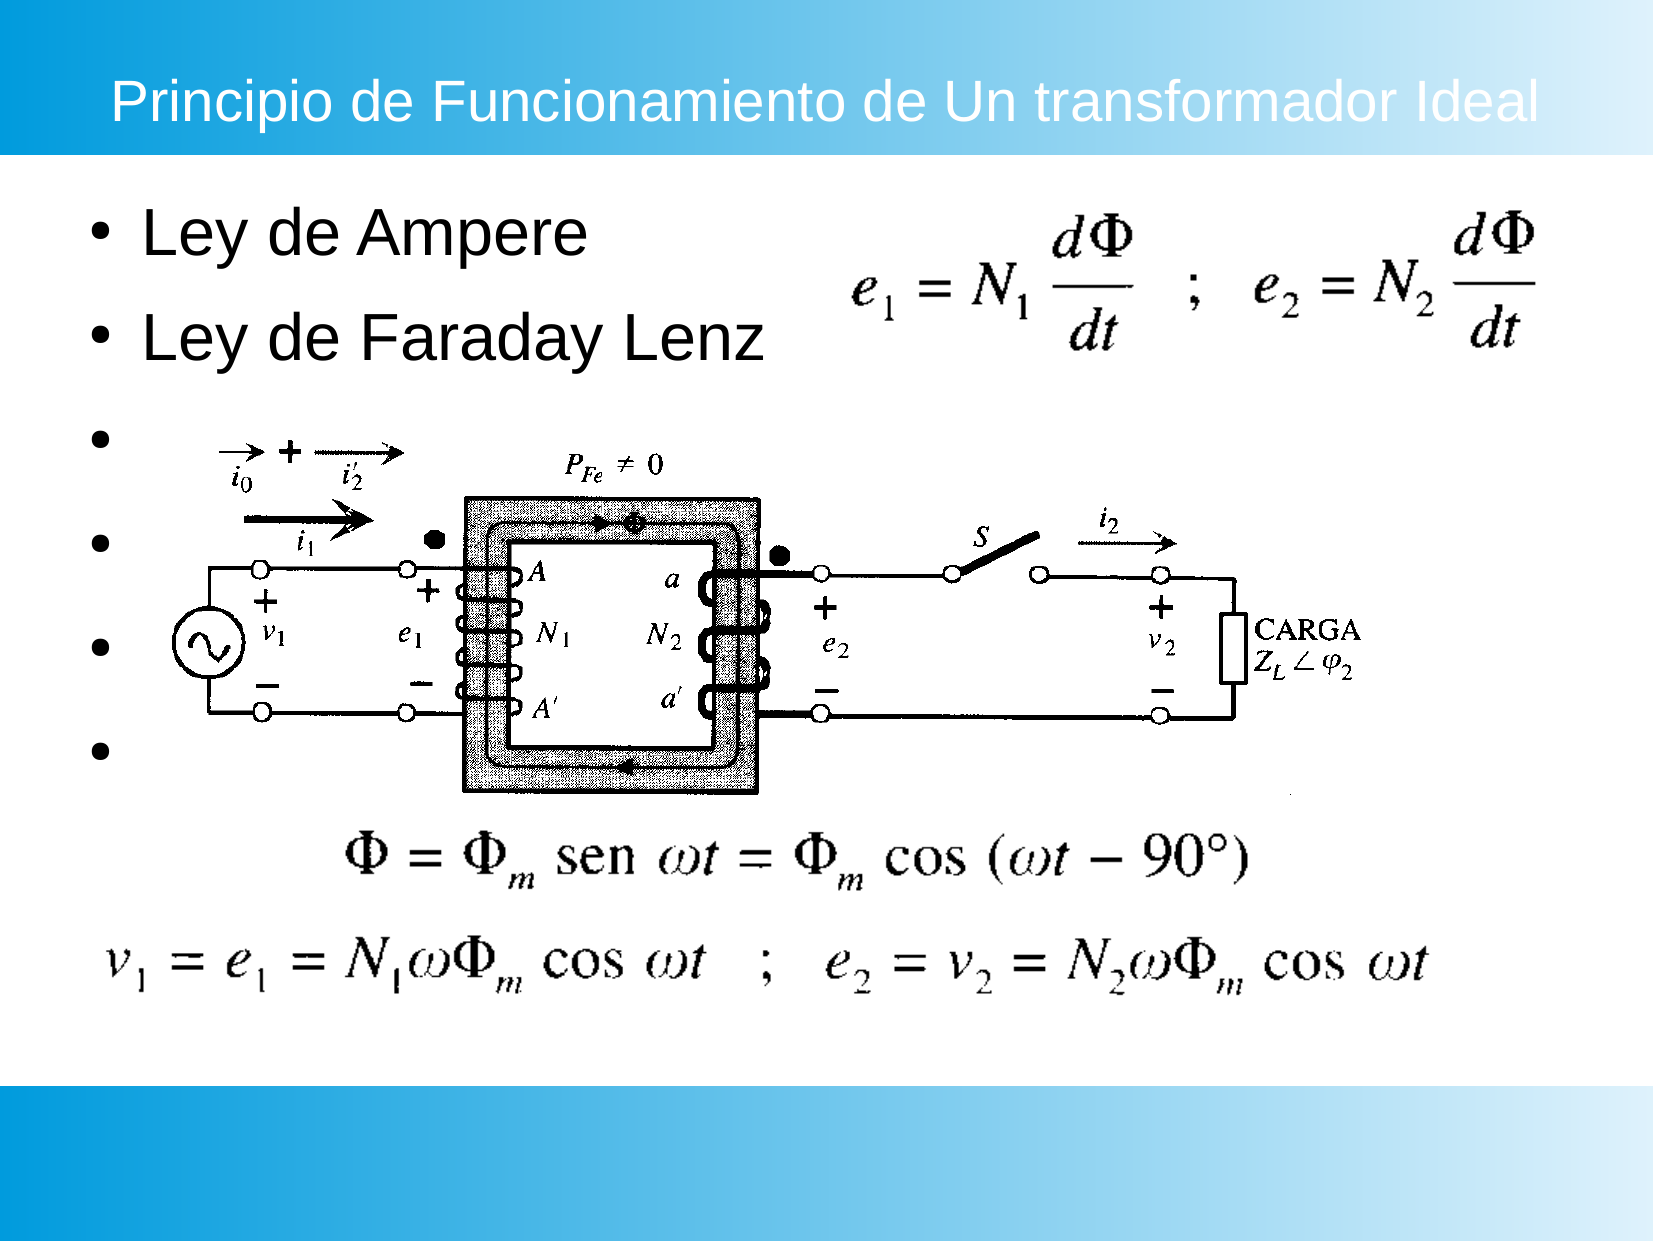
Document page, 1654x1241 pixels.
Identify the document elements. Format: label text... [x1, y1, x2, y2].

list Ley de Ampere Ley de Faraday Lenz [70, 195, 816, 402]
title Principio de Funcionamiento de Un transformador Ideal [82, 49, 1571, 154]
picture [93, 157, 1621, 1016]
